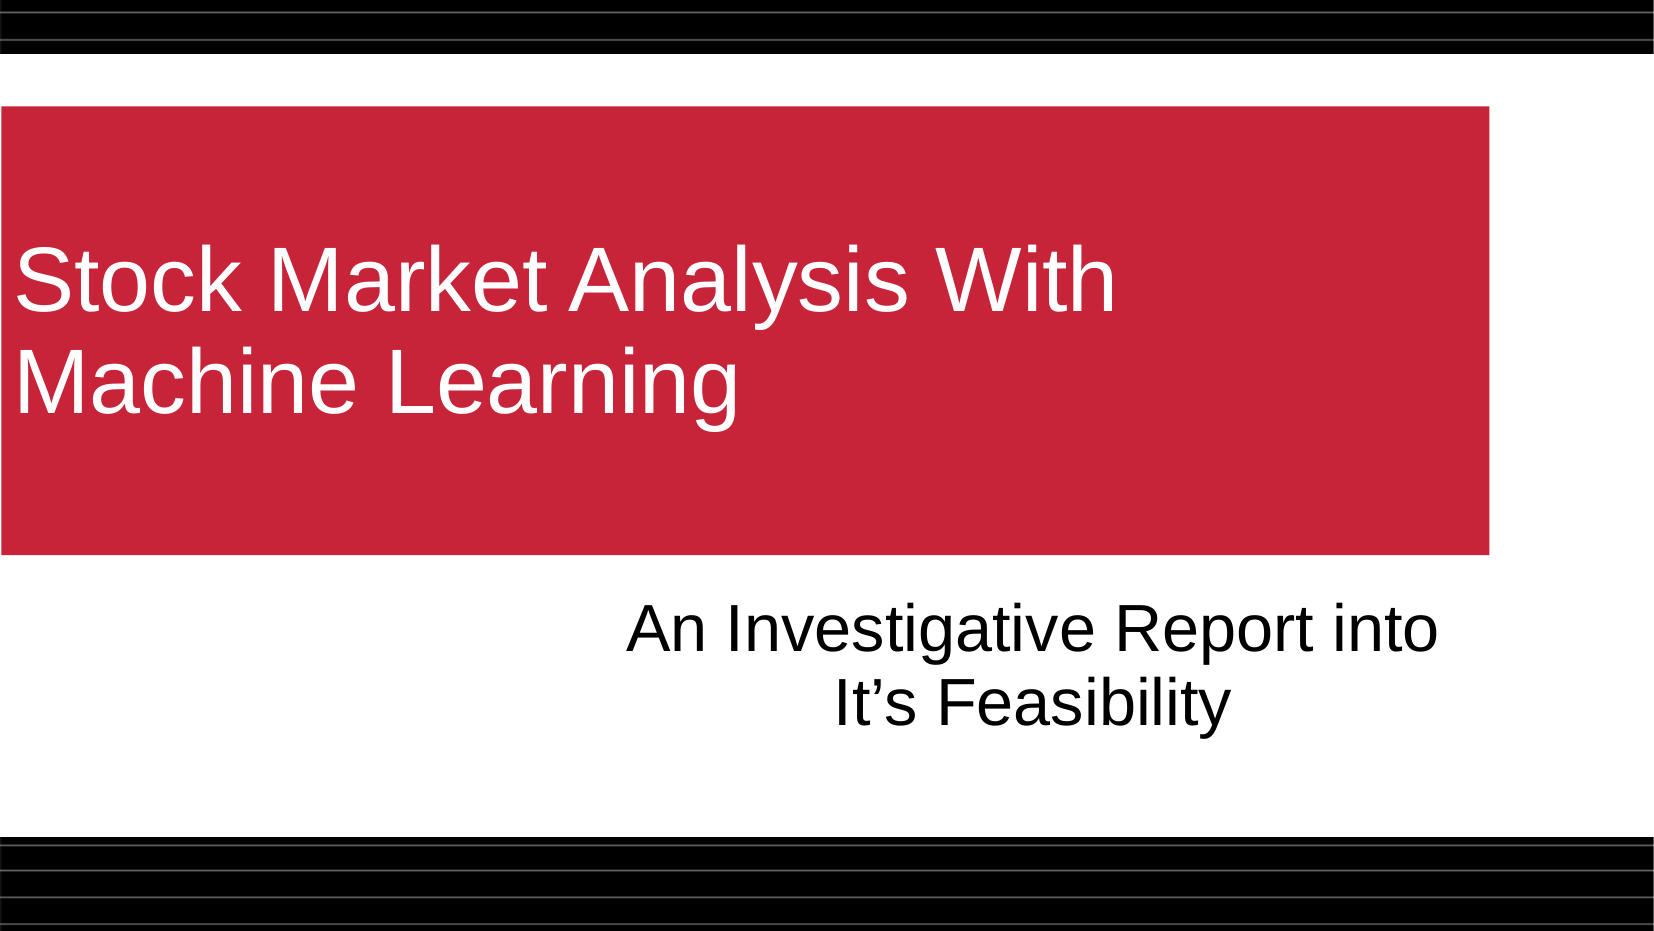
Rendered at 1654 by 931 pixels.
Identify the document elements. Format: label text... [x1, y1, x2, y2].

subtitle An Investigative Report into It’s Feasibility [625, 590, 1489, 804]
picture [0, 0, 1654, 54]
picture [0, 837, 1654, 931]
title Stock Market Analysis With Machine Learning [1, 106, 1490, 556]
